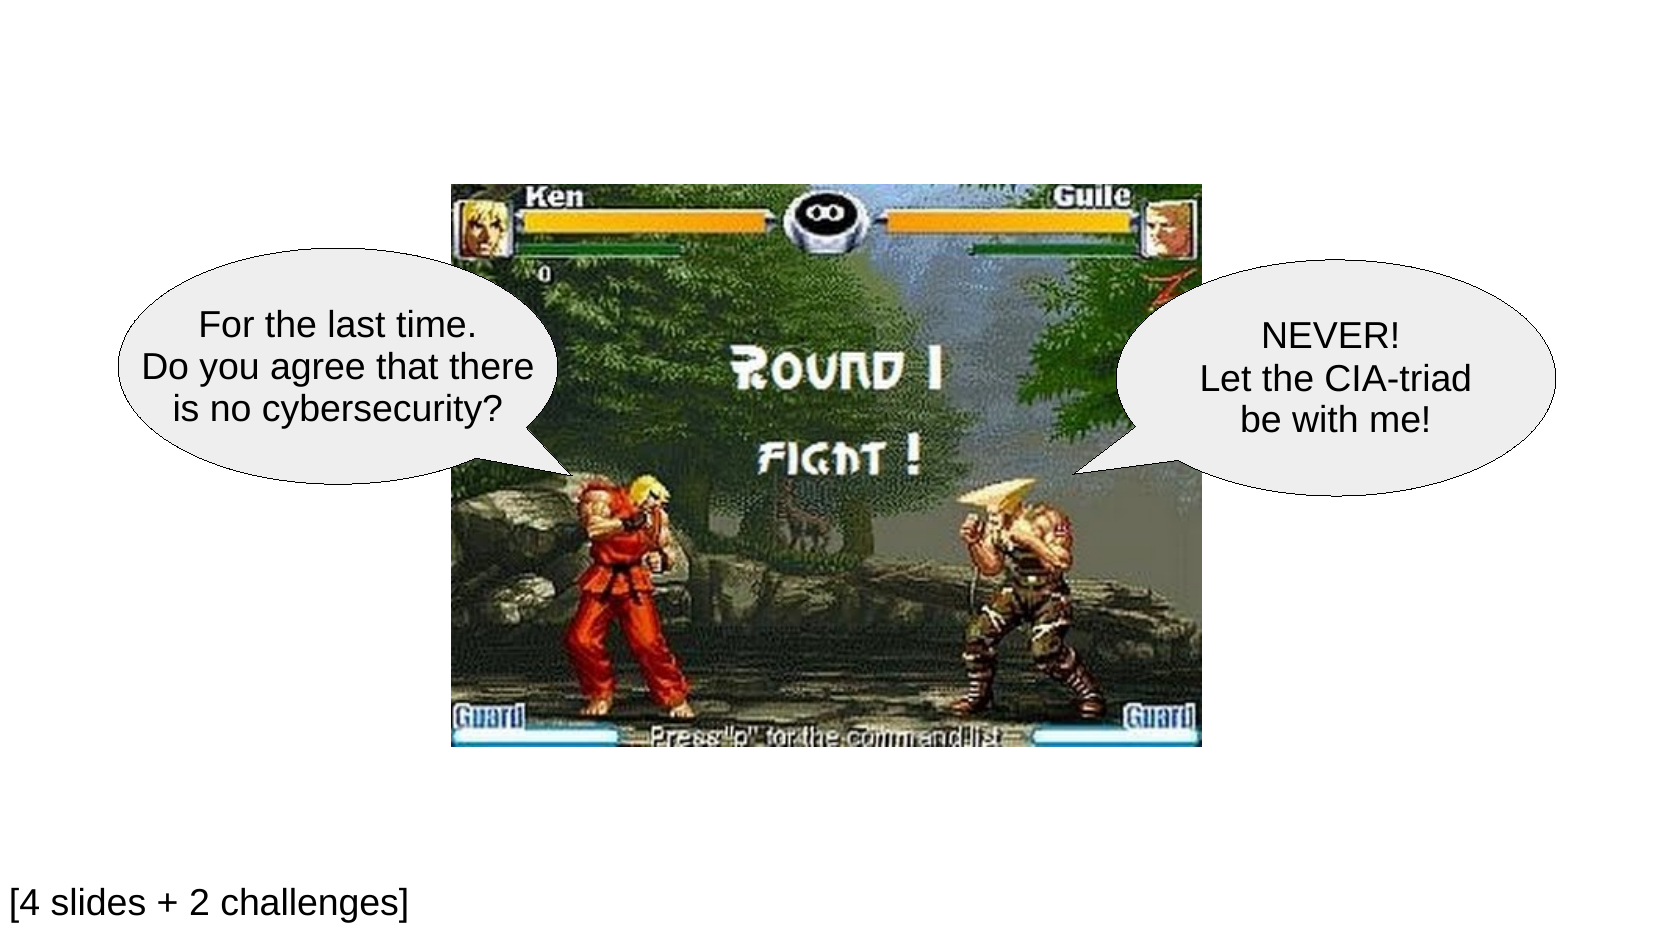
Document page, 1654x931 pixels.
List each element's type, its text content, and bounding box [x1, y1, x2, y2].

text_box For the last time. Do you agree that there is no cybersecurity? [118, 248, 573, 485]
text_box NEVER! Let the CIA-triad be with me! [1072, 259, 1556, 497]
picture [451, 184, 1202, 747]
text_box [4 slides + 2 challenges] [0, 874, 425, 931]
